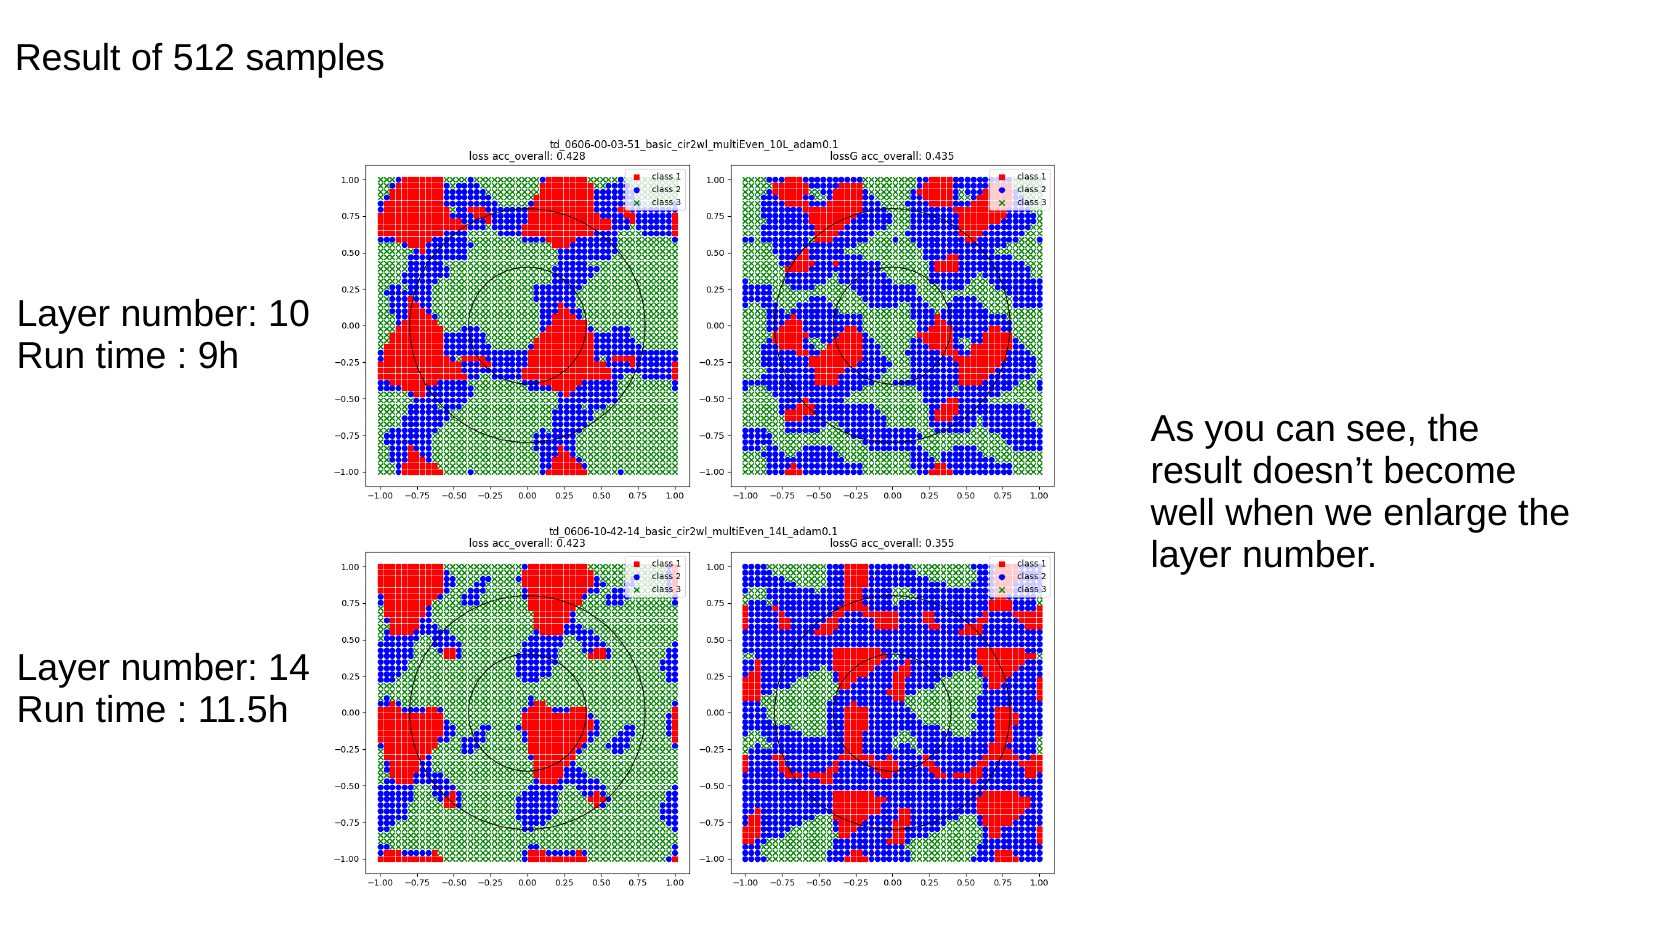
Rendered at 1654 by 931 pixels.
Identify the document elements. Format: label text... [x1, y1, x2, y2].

text_box Layer number: 14 Run time : 11.5h [1, 639, 325, 739]
text_box As you can see, the result doesn’t become well when we enlarge the layer number. [1135, 399, 1595, 709]
text_box Layer number: 10 Run time : 9h [1, 285, 325, 384]
picture [324, 132, 1063, 499]
text_box Result of 512 samples [0, 29, 400, 141]
picture [324, 519, 1063, 886]
